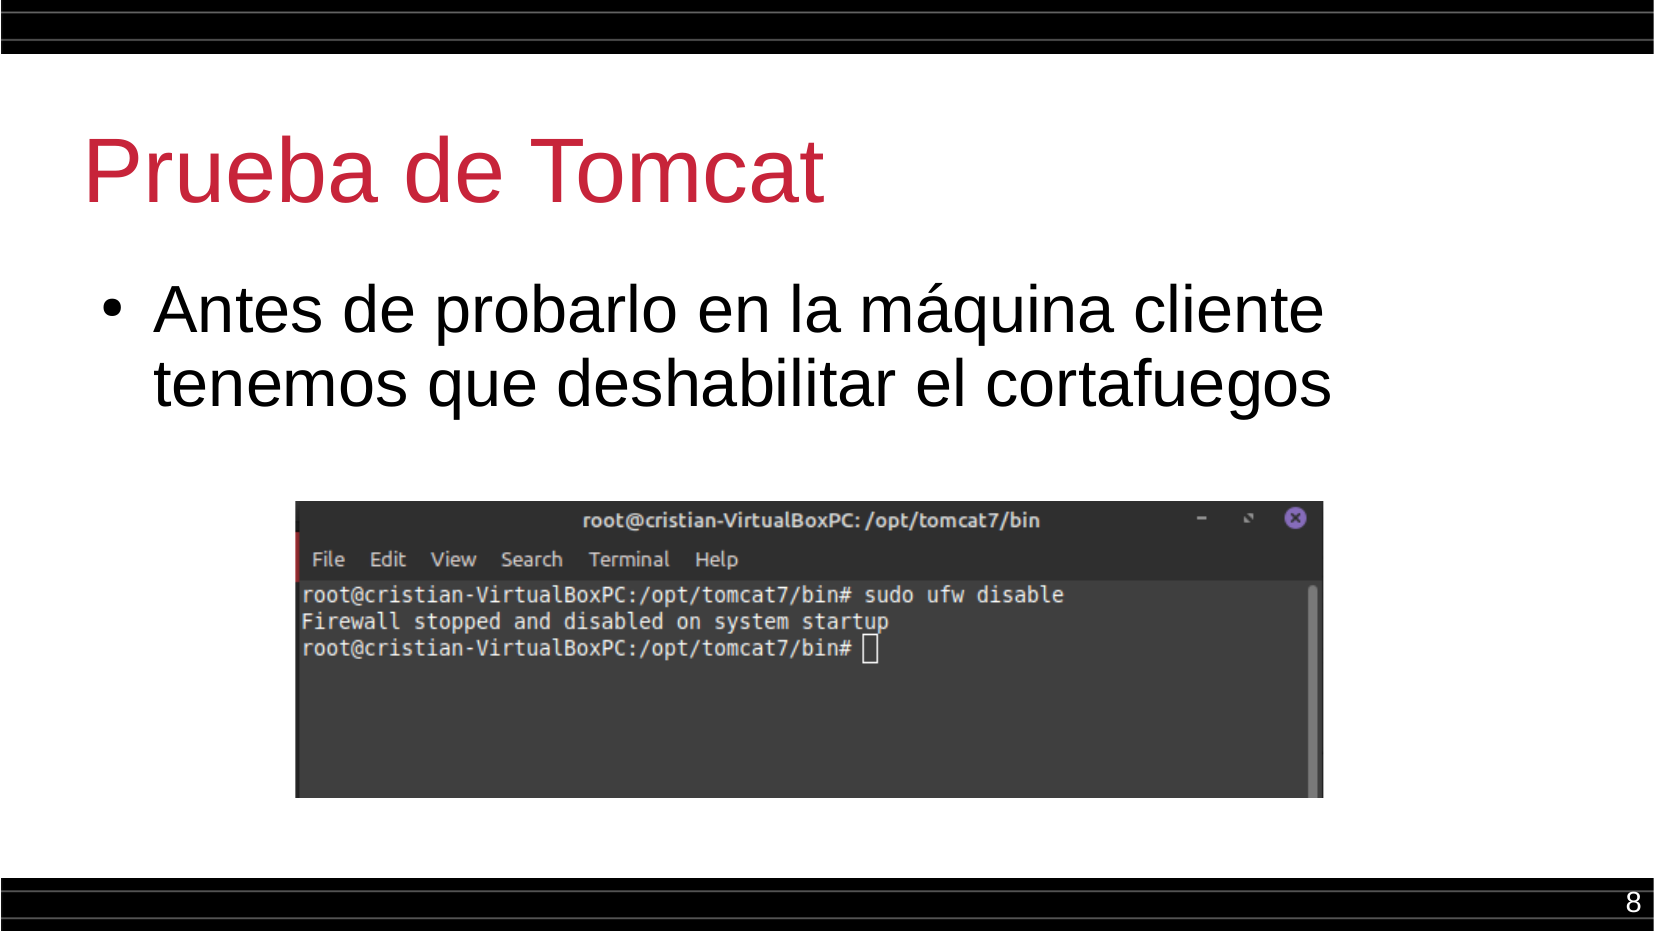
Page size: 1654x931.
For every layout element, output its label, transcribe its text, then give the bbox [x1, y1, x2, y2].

list Antes de probarlo en la máquina cliente tenemos que deshabilitar el cortafuegos [82, 271, 1571, 851]
picture [1, 878, 1654, 931]
title Prueba de Tomcat [82, 92, 1571, 249]
picture [1, 0, 1654, 54]
picture [295, 501, 1324, 798]
